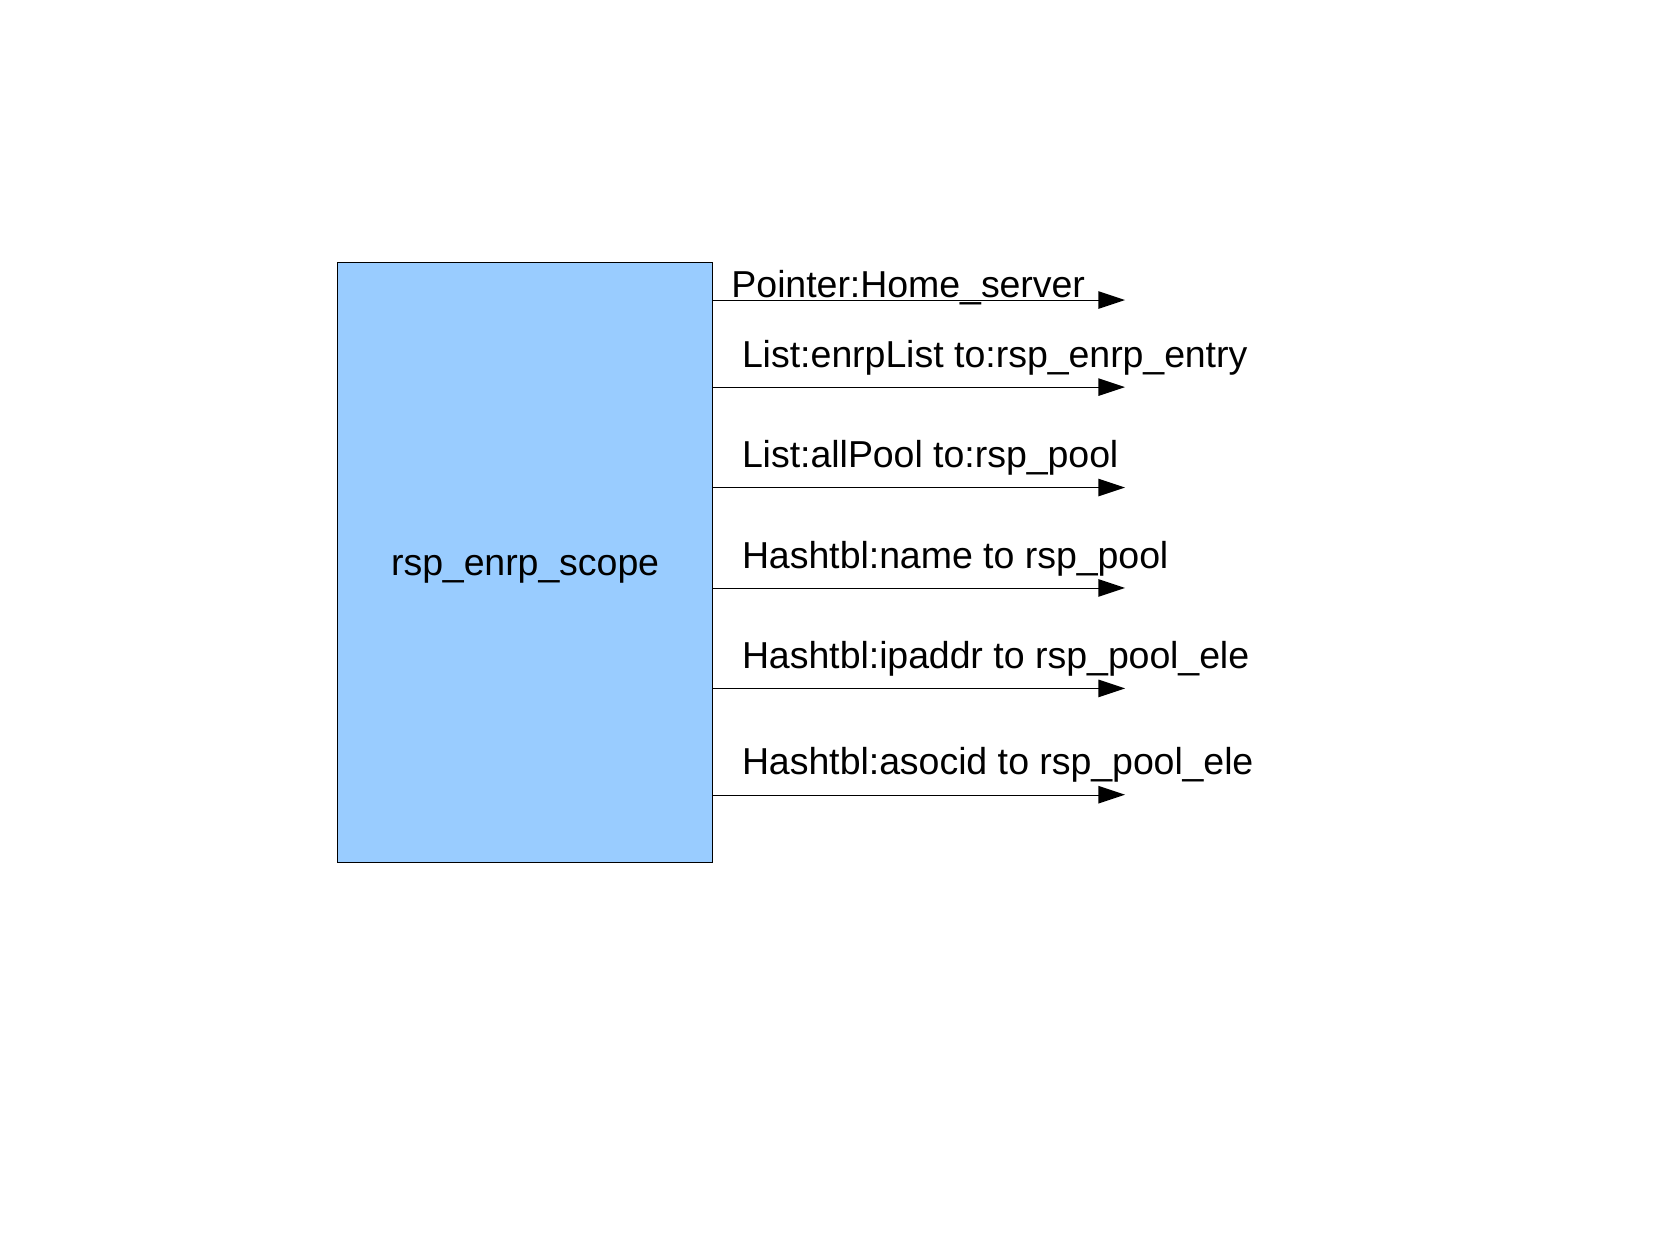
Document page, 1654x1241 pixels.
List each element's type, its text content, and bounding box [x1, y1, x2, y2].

text_box List:enrpList to:rsp_enrp_entry [727, 325, 1273, 383]
text_box Hashtbl:asocid to rsp_pool_ele [727, 733, 1279, 791]
text_box Hashtbl:ipaddr to rsp_pool_ele [727, 627, 1275, 685]
text_box rsp_enrp_scope [337, 262, 713, 863]
text_box Hashtbl:name to rsp_pool [727, 526, 1194, 584]
text_box Pointer:Home_server [716, 256, 1100, 314]
text_box List:allPool to:rsp_pool [727, 426, 1144, 484]
